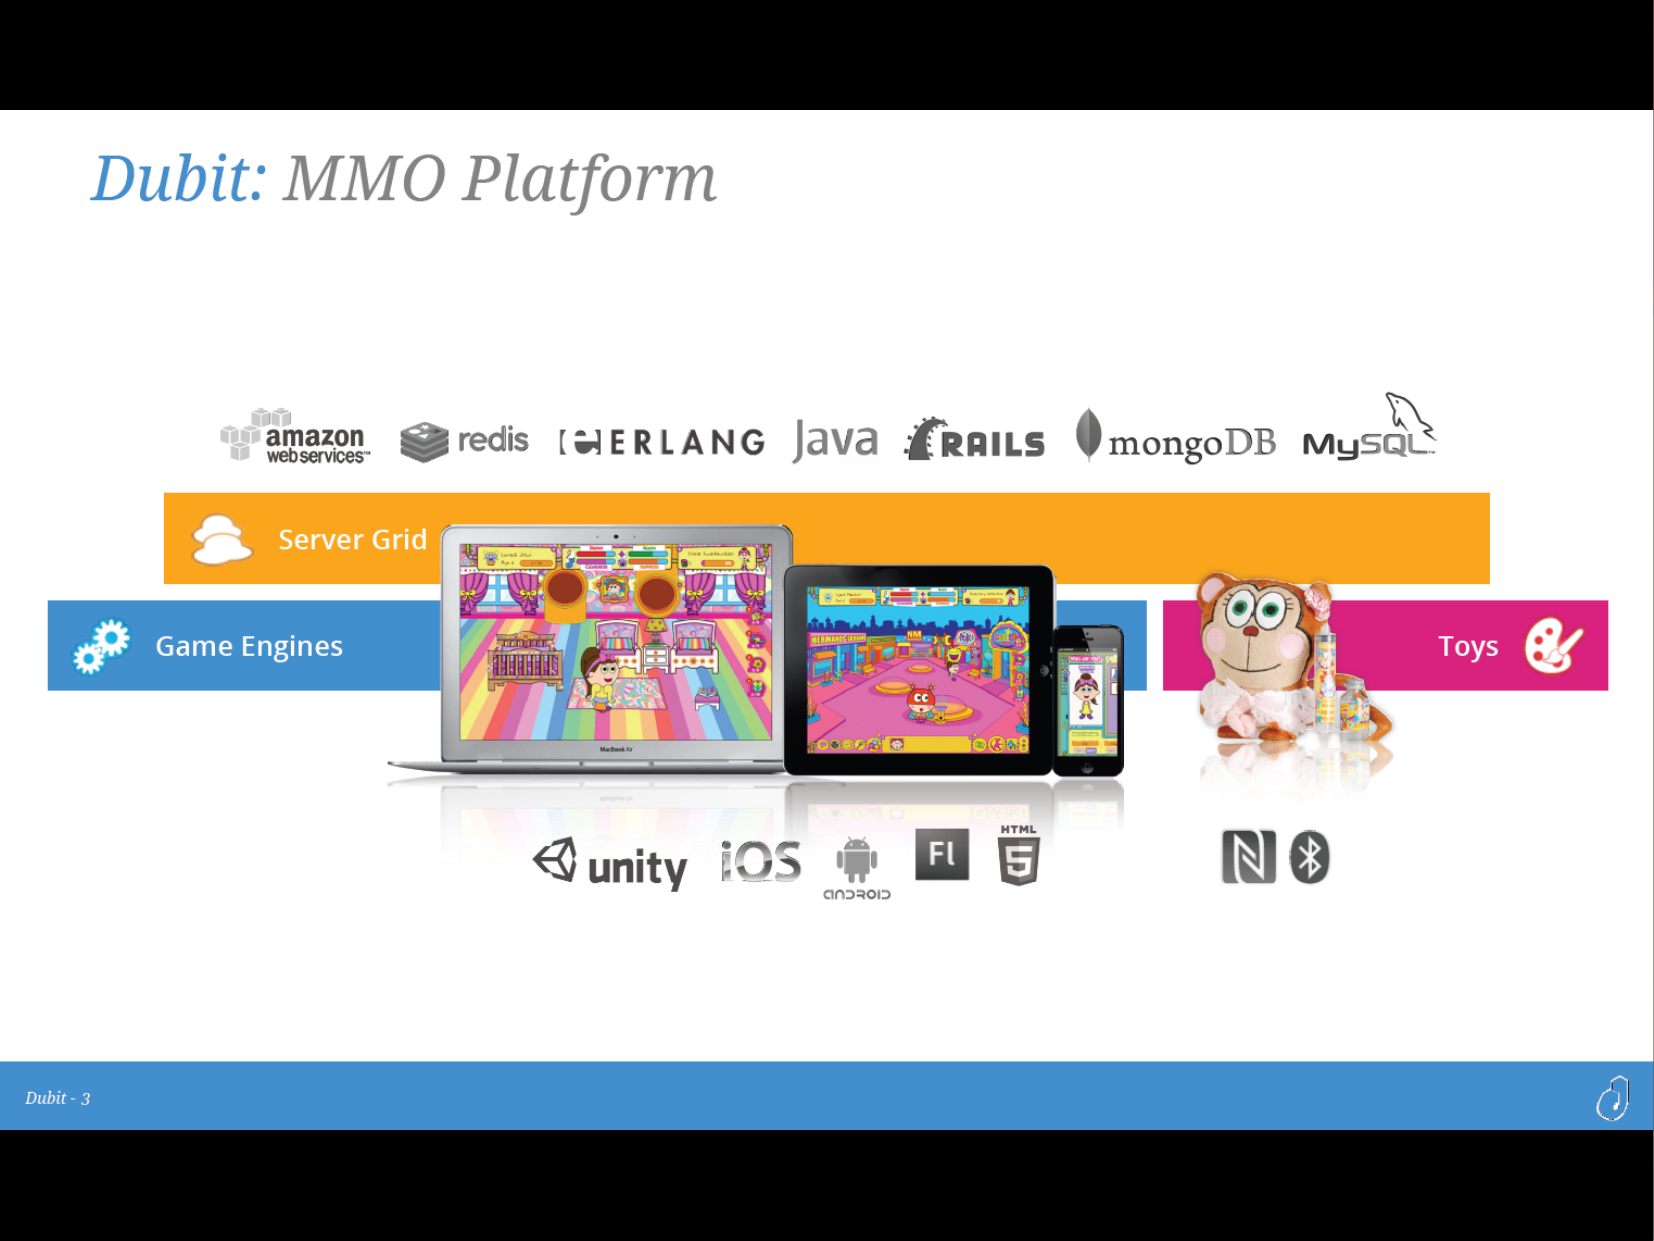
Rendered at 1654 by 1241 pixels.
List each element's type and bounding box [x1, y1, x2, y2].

text_box [0, 1130, 1654, 1241]
picture [0, 110, 1654, 1130]
text_box [0, 0, 1654, 110]
